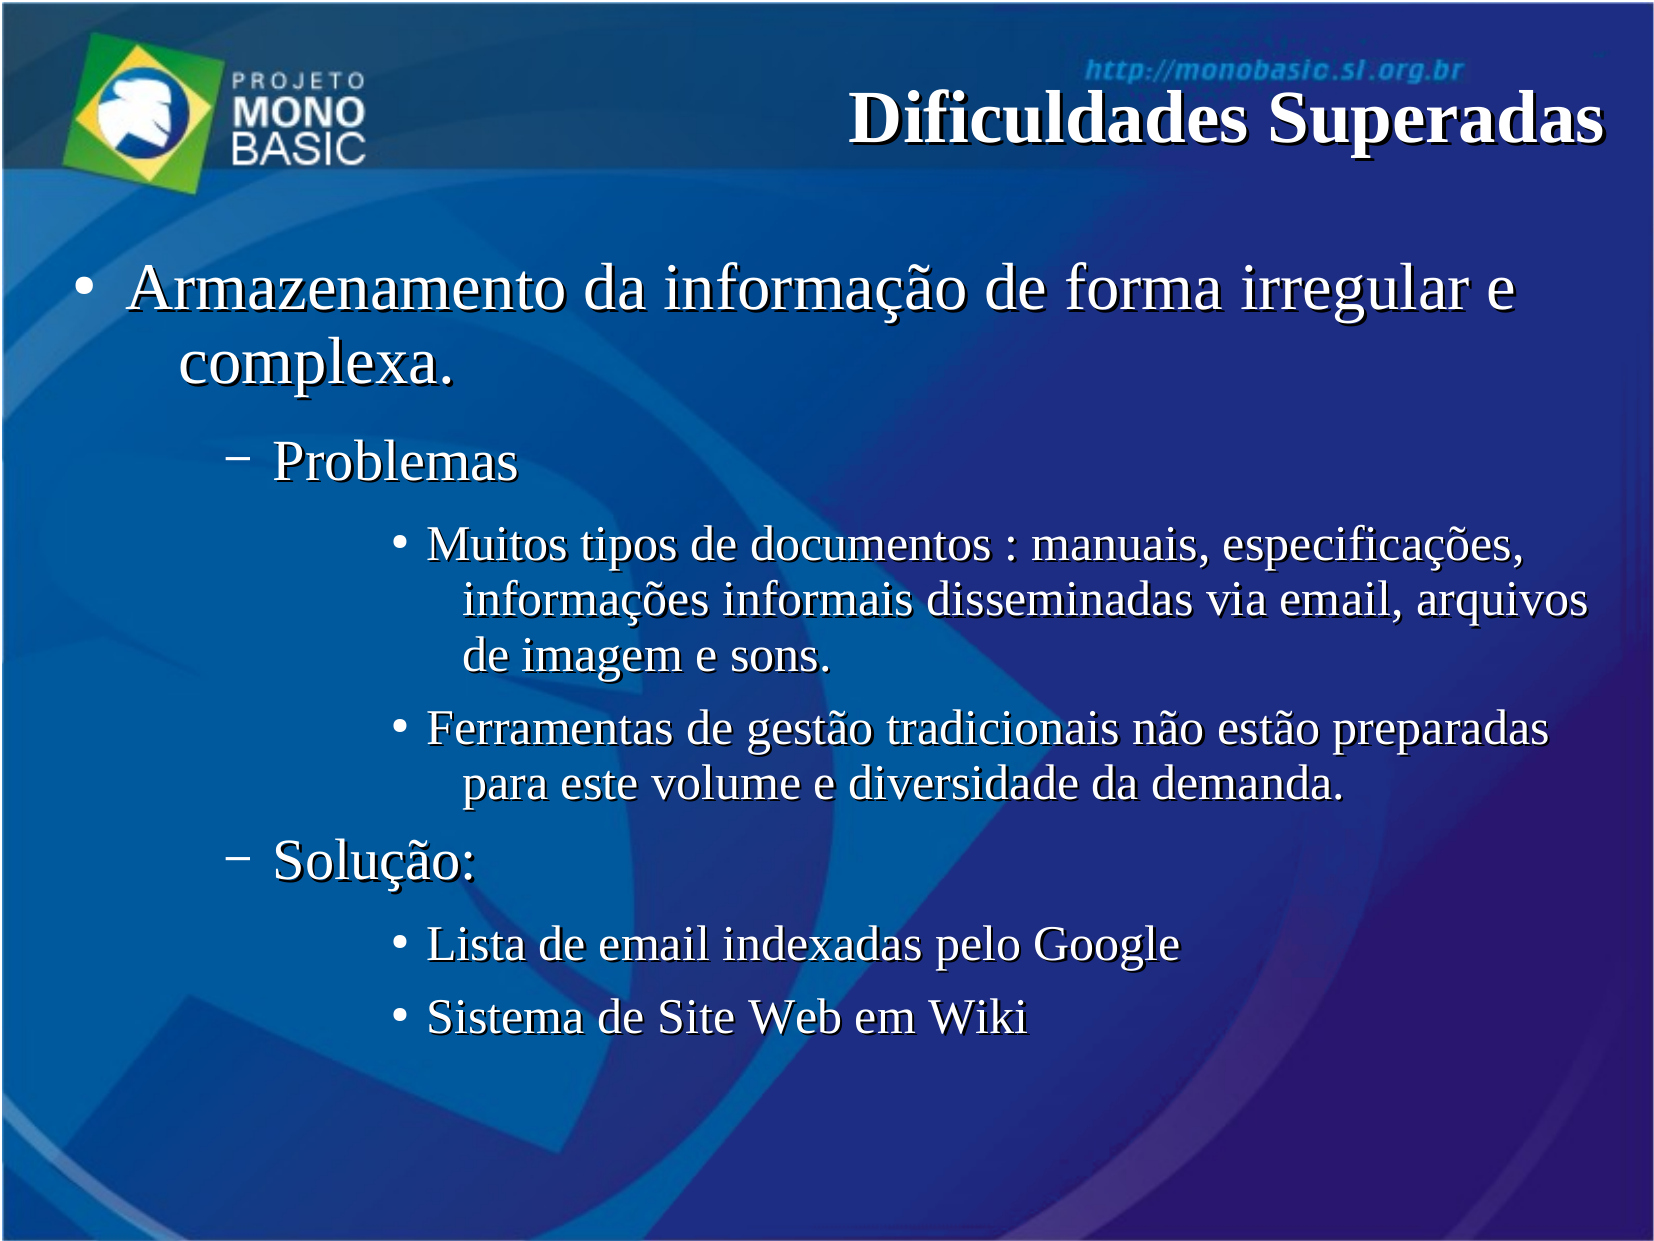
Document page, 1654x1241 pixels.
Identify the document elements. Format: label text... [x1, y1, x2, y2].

picture [2, 2, 1654, 1241]
title Dificuldades Superadas [222, 43, 1606, 191]
list Armazenamento da informação de forma irregular e complexa. Problemas Muitos tipos de documentos : manuais, especificações, informações informais disseminadas via email, arquivos de imagem e sons. Ferramentas de gestão tradicionais não estão preparadas para este volume e diversidade da demanda. Solução: Lista de email indexadas pelo Google Sistema de Site Web em Wiki [36, 250, 1591, 1107]
